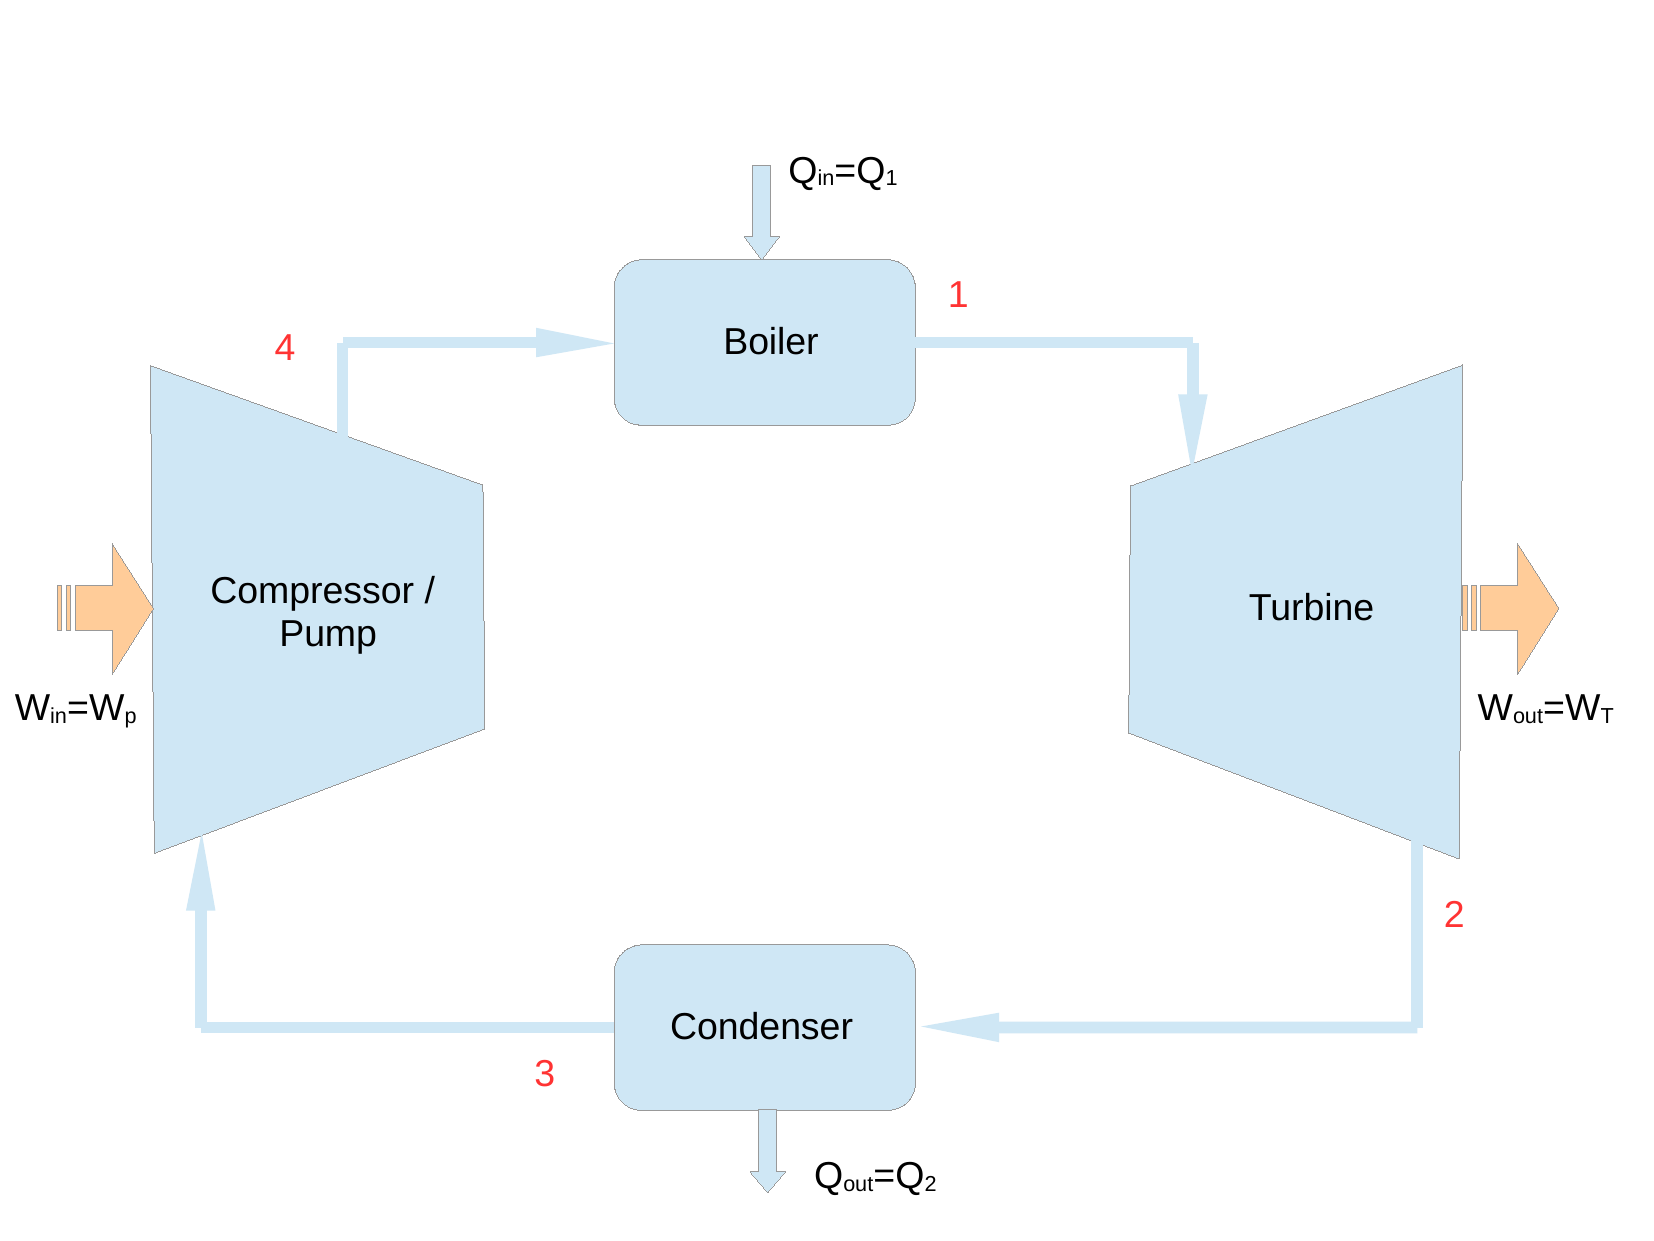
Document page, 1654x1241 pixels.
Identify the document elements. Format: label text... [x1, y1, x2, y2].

text_box 4 [259, 318, 319, 379]
text_box [66, 585, 71, 631]
text_box [57, 585, 62, 631]
text_box [1471, 585, 1477, 631]
text_box [614, 165, 916, 426]
text_box [75, 365, 485, 854]
text_box [614, 944, 916, 1193]
text_box [1128, 364, 1468, 859]
text_box [1480, 543, 1559, 675]
text_box Condenser [655, 998, 868, 1055]
text_box Compressor / Pump [195, 562, 461, 662]
text_box Qin=Q1 [773, 141, 913, 211]
text_box 1 [933, 265, 993, 337]
text_box Wout=WT [1462, 679, 1640, 749]
text_box Turbine [1234, 578, 1390, 636]
text_box Win=Wp [0, 679, 166, 749]
text_box 2 [1429, 885, 1489, 957]
text_box Qout=Q2 [799, 1147, 952, 1217]
text_box 3 [519, 1045, 579, 1117]
text_box Boiler [708, 313, 834, 370]
